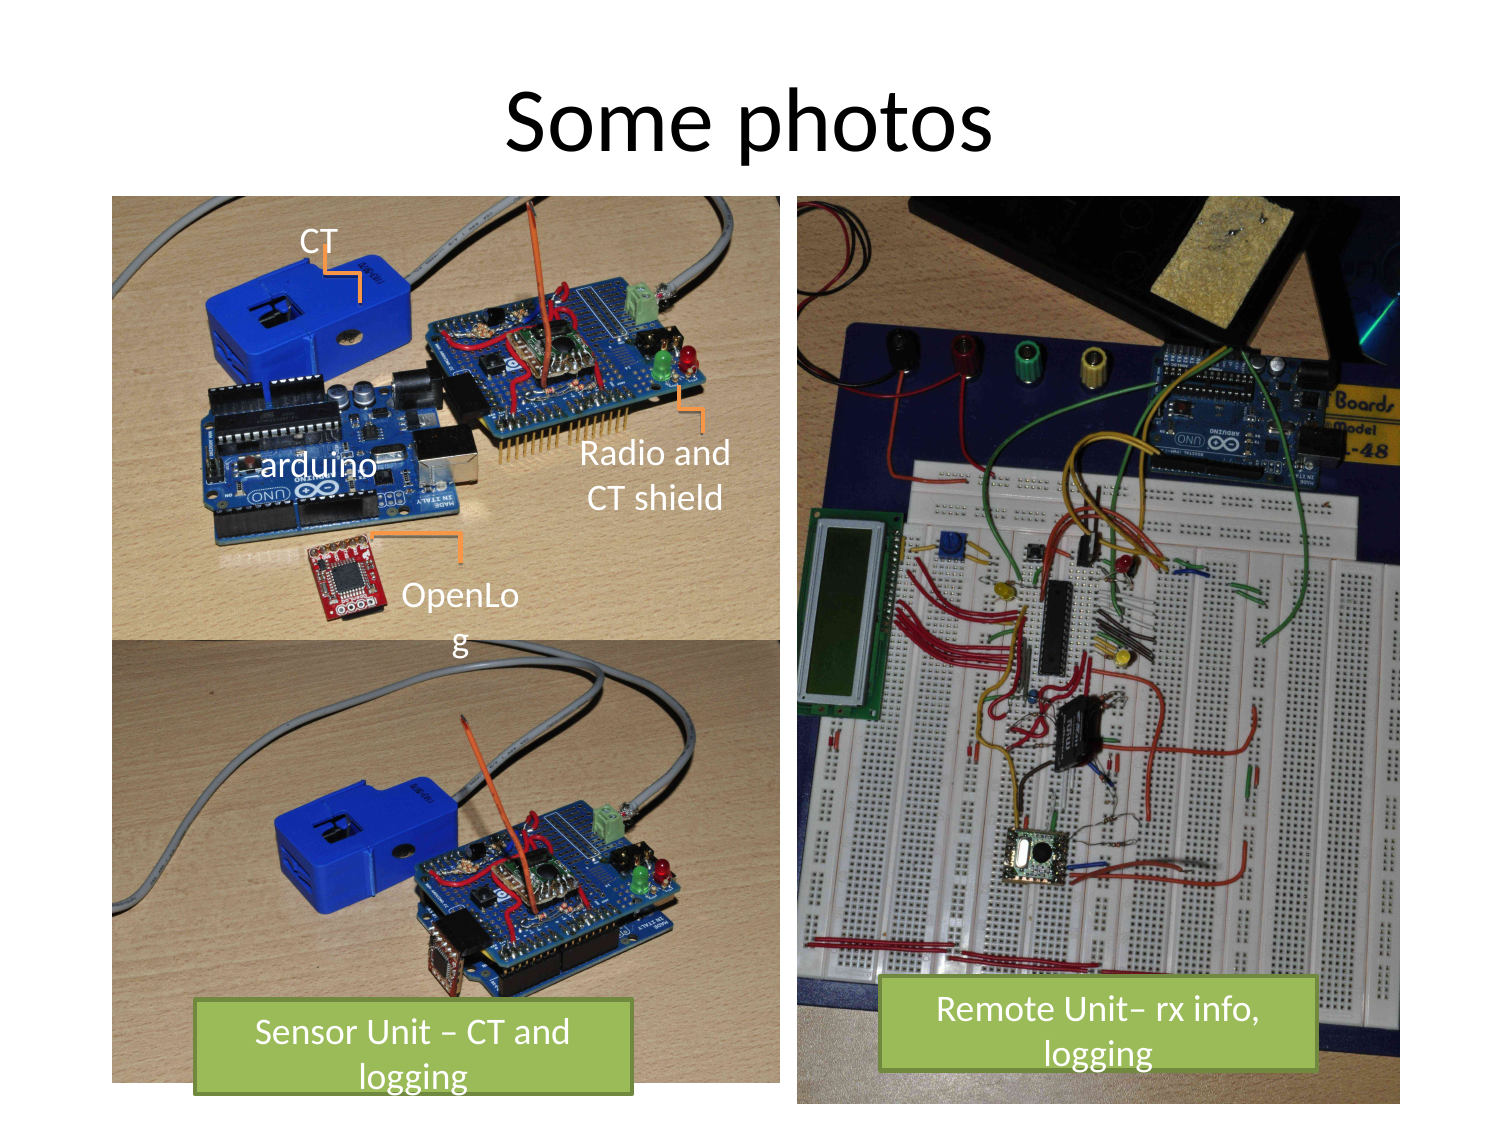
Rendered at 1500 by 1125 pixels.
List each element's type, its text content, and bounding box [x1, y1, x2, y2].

title Some photos [75, 45, 1426, 185]
text_box OpenLog [384, 563, 537, 610]
picture [112, 196, 780, 1083]
text_box Remote Unit– rx info, logging [880, 976, 1317, 1070]
picture [797, 196, 1400, 1104]
text_box arduino [242, 433, 396, 480]
text_box Radio and CT shield [549, 421, 762, 515]
text_box CT [242, 208, 396, 255]
text_box Sensor Unit – CT and logging [195, 1000, 632, 1094]
